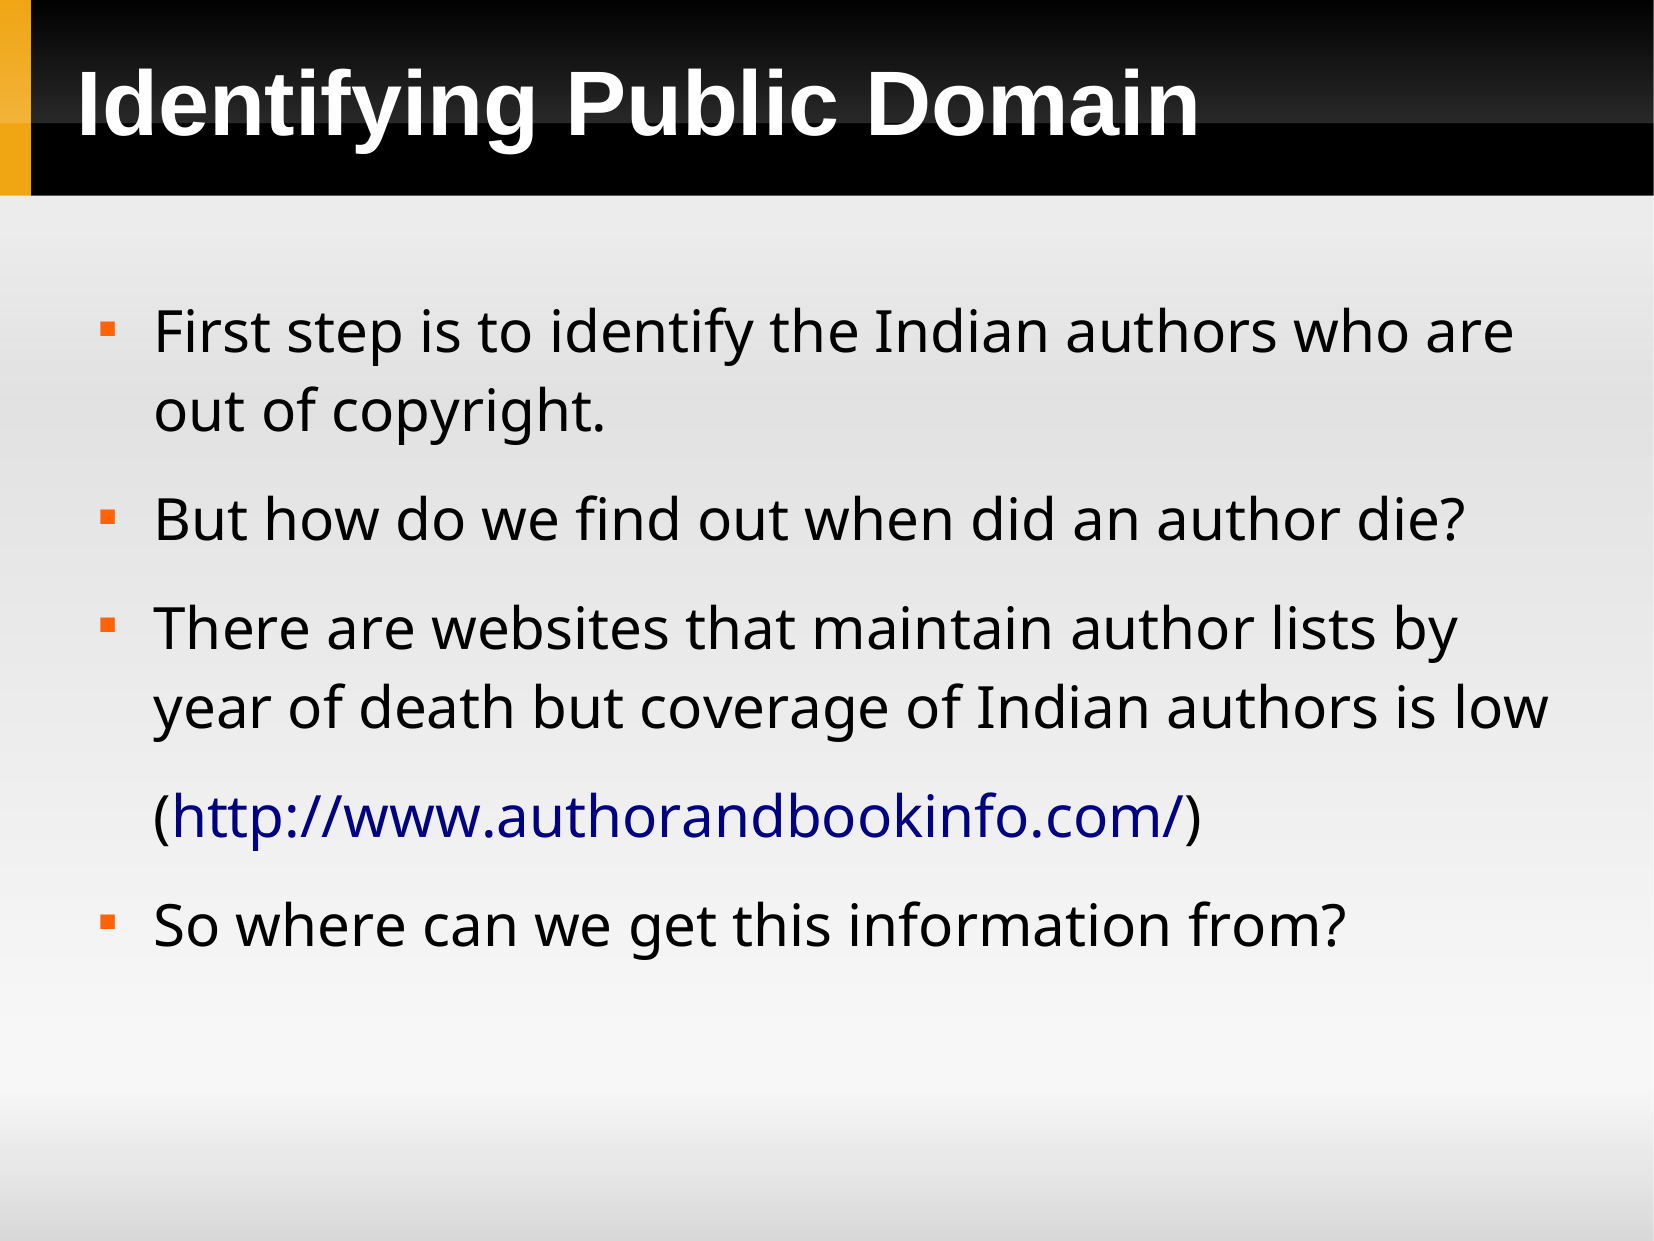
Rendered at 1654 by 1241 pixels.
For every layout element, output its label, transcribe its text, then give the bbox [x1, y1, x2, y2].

list First step is to identify the Indian authors who are out of copyright. But how do we find out when did an author die? There are websites that maintain author lists by year of death but coverage of Indian authors is low (http://www.authorandbookinfo.com/) So where can we get this information from? [82, 290, 1571, 1109]
picture [0, 0, 1654, 1241]
title Identifying Public Domain [76, 0, 1565, 208]
